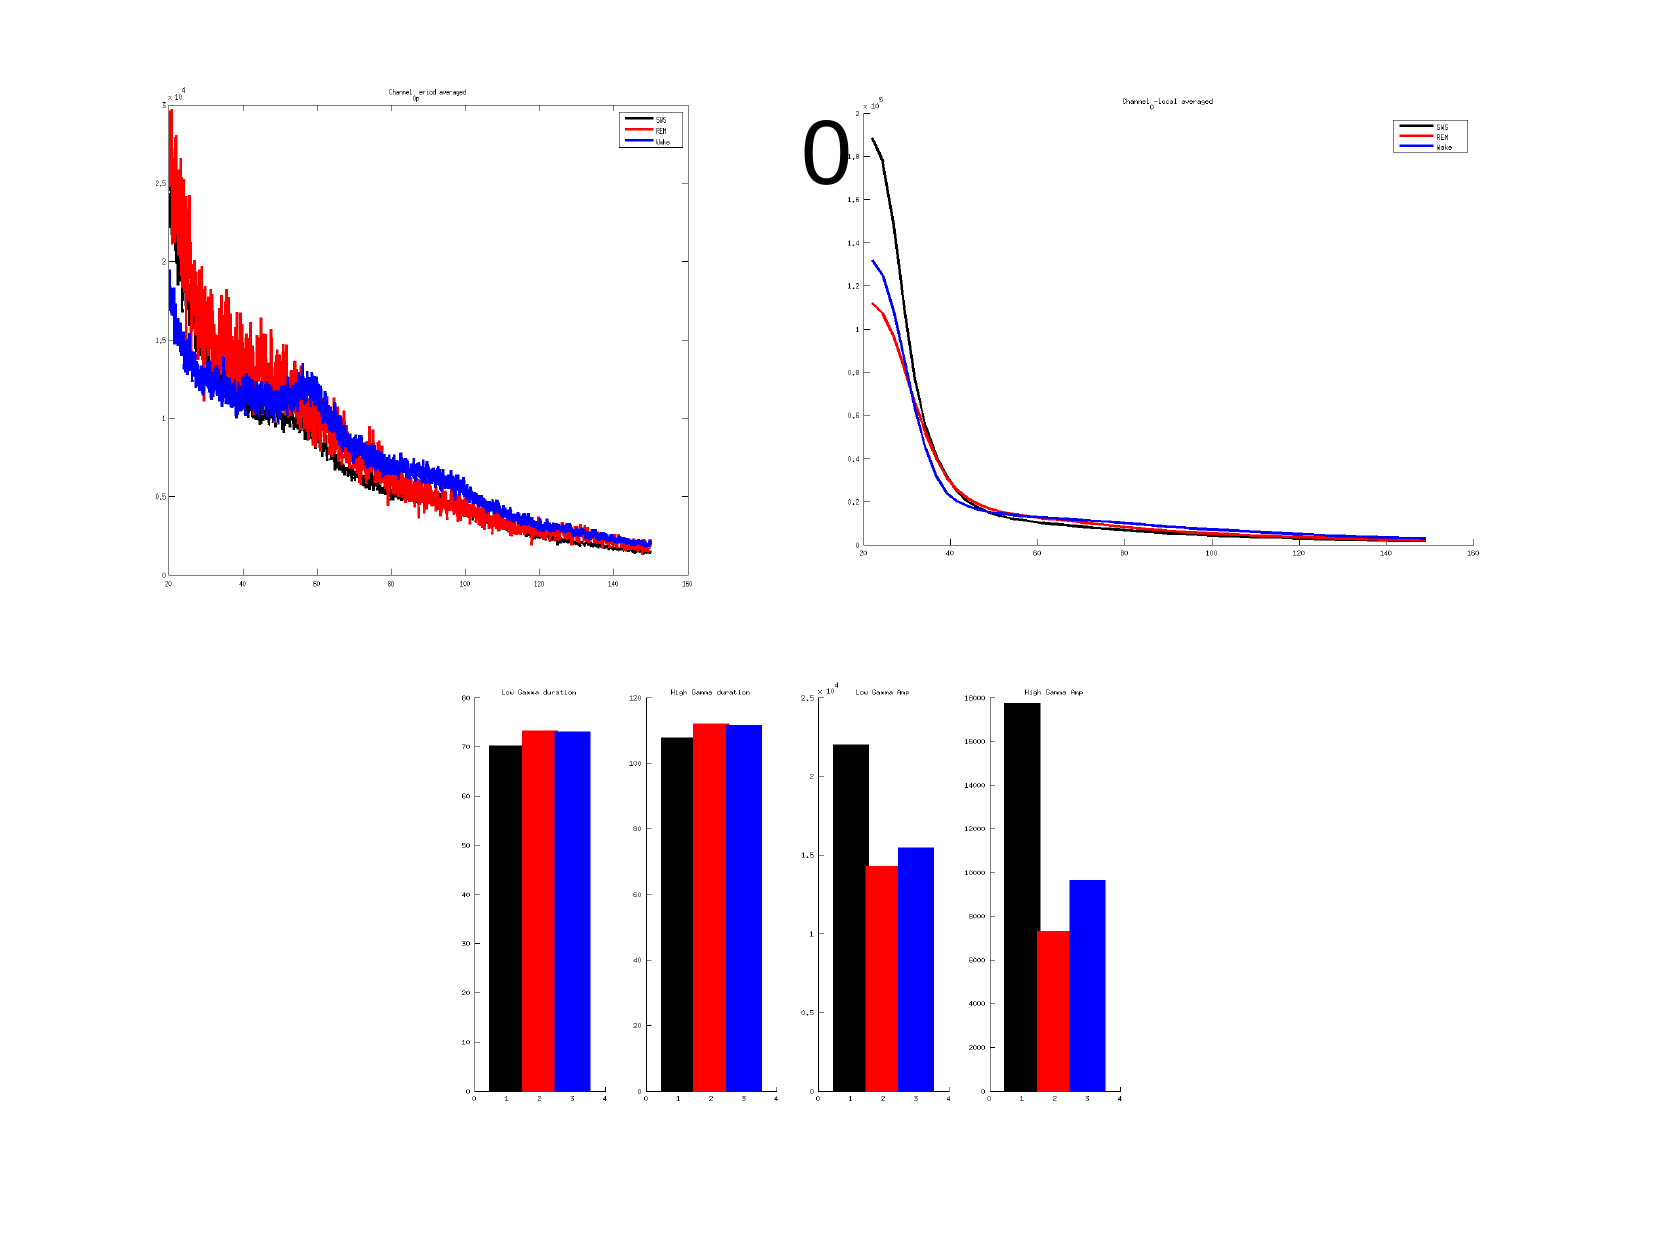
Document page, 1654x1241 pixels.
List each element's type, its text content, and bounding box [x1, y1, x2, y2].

picture [761, 257, 1548, 603]
picture [366, 661, 1199, 1144]
title 0 [82, 49, 1571, 257]
picture [82, 257, 751, 638]
